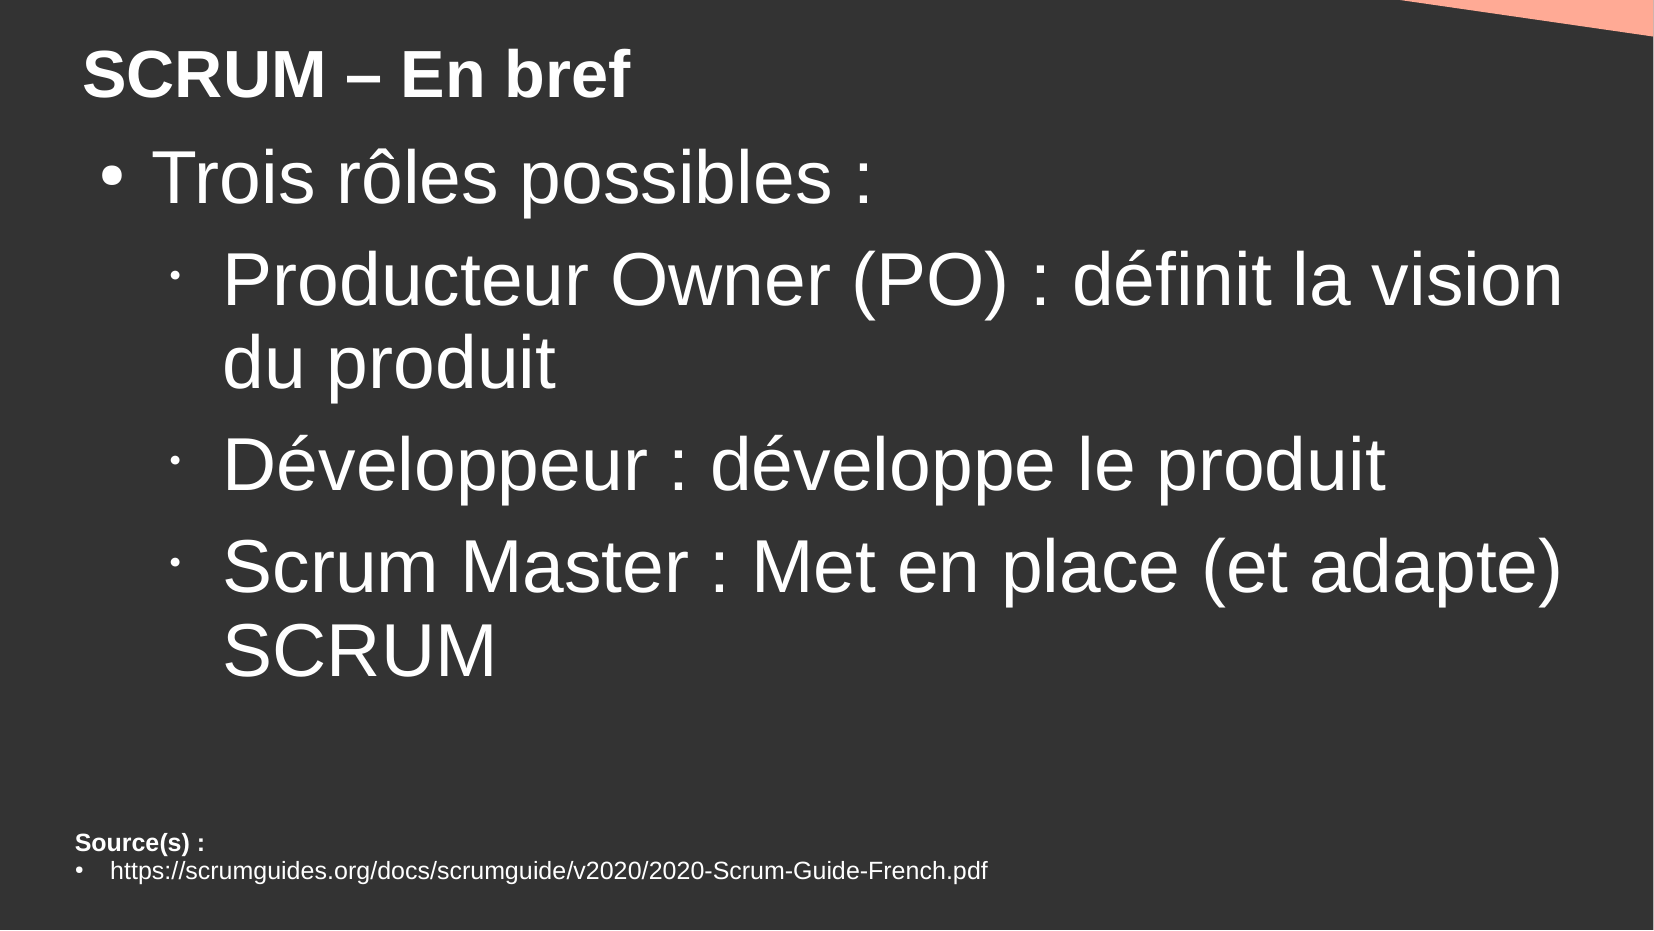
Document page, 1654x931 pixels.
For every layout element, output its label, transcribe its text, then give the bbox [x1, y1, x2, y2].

list Trois rôles possibles : Producteur Owner (PO) : définit la vision du produit Développeur : développe le produit Scrum Master : Met en place (et adapte) SCRUM [80, 135, 1620, 777]
title SCRUM – En bref [82, 37, 1571, 122]
text_box [1400, 0, 1654, 37]
text_box Source(s) : https://scrumguides.org/docs/scrumguide/v2020/2020-Scrum-Guide-French.pdf [60, 821, 1546, 921]
